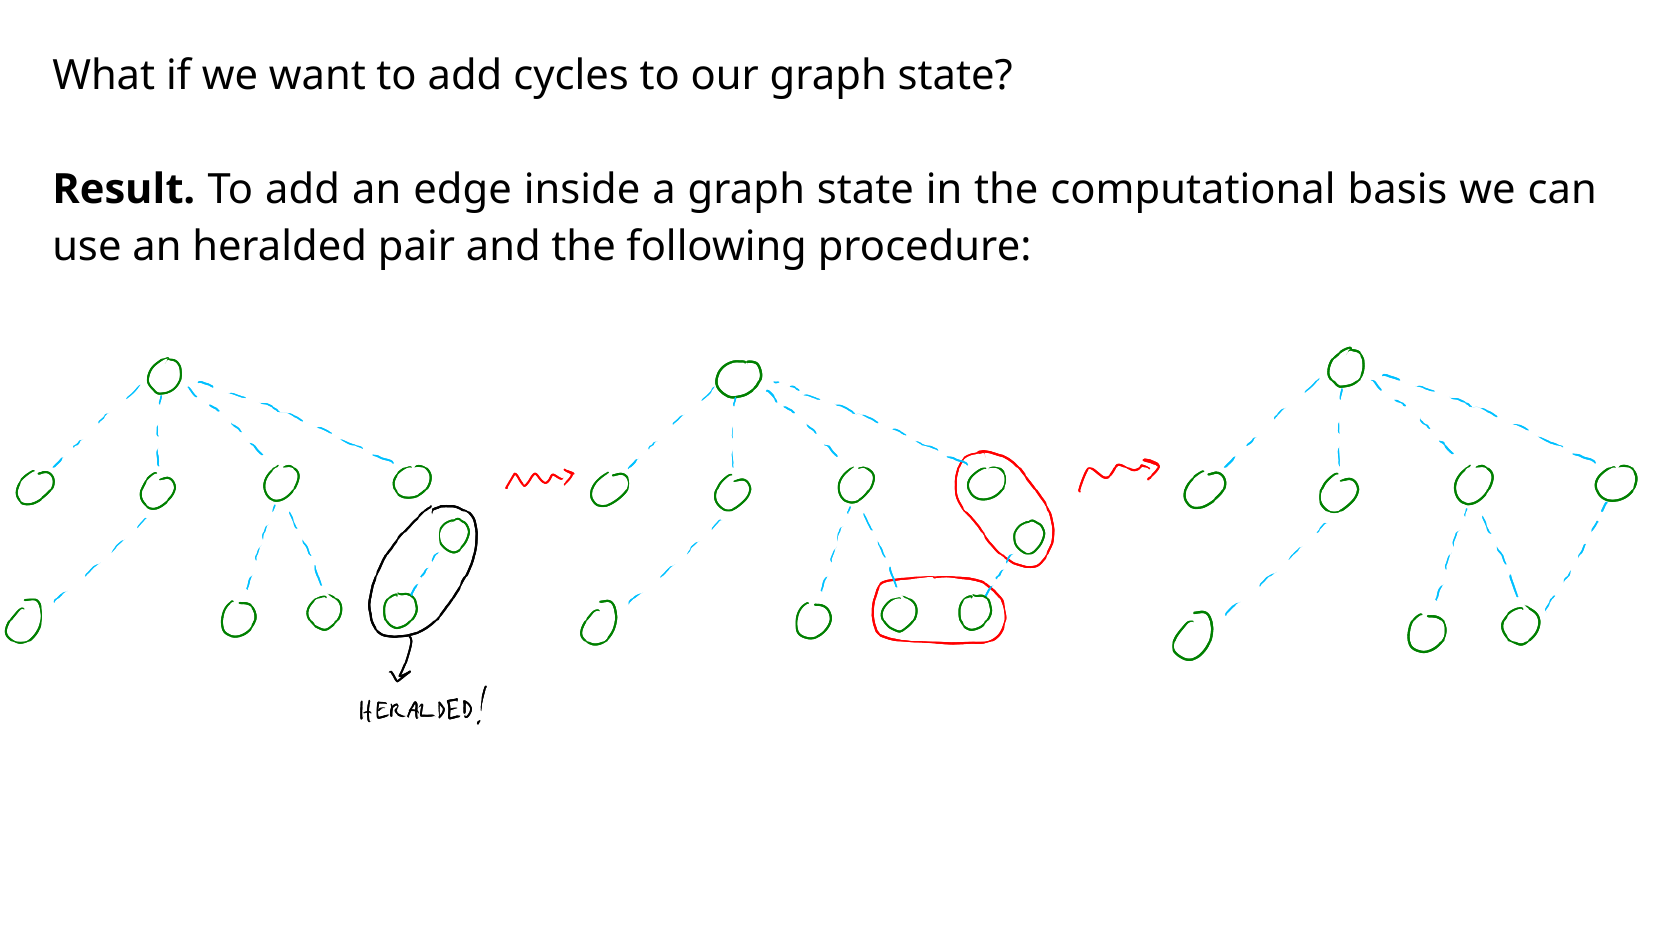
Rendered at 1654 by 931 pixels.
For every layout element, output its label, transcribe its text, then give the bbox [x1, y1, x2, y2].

picture [0, 337, 1654, 729]
text_box What if we want to add cycles to our graph state? Result. To add an edge inside a graph state in the computational basis we can use an heralded pair and the following procedure: [37, 37, 1613, 337]
